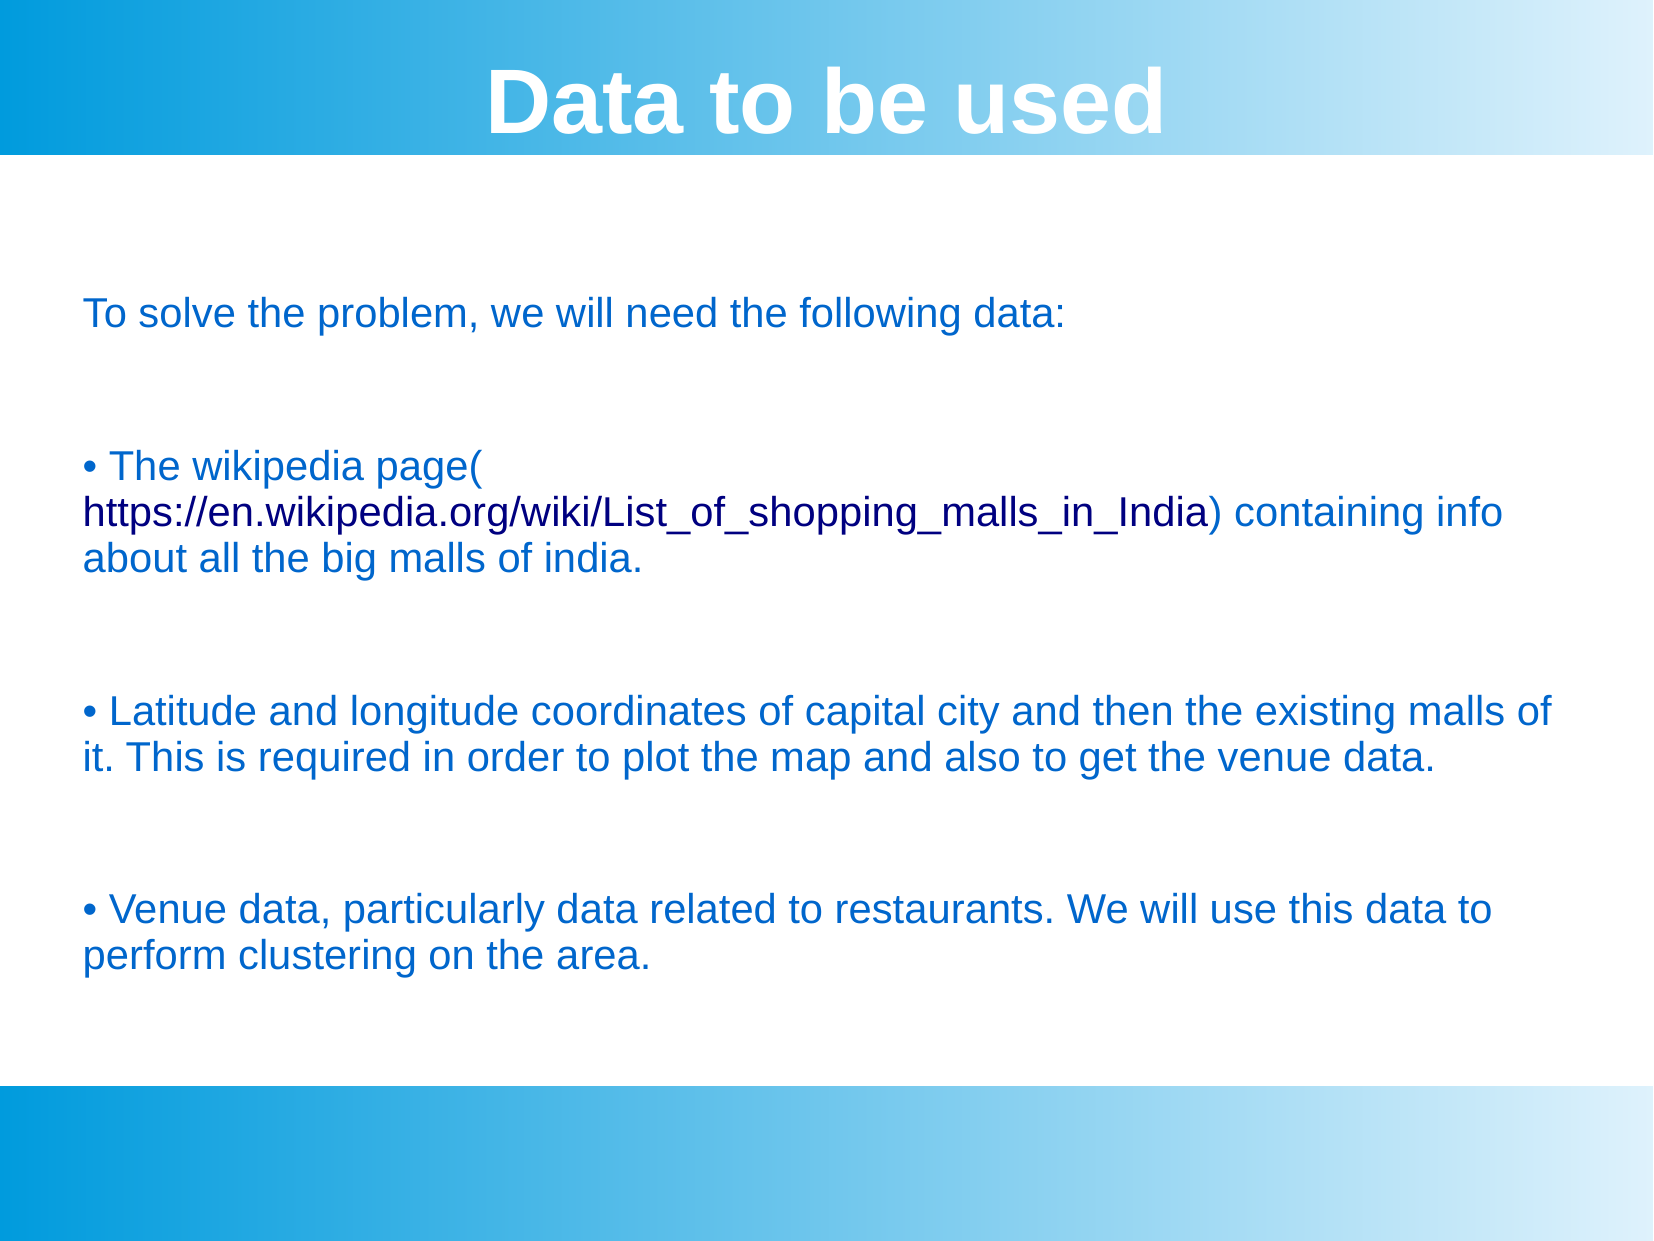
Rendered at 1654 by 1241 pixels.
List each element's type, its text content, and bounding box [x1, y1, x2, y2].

list To solve the problem, we will need the following data: • The wikipedia page(https://en.wikipedia.org/wiki/List_of_shopping_malls_in_India) containing info about all the big malls of india. • Latitude and longitude coordinates of capital city and then the existing malls of it. This is required in order to plot the map and also to get the venue data. • Venue data, particularly data related to restaurants. We will use this data to perform clustering on the area. [82, 290, 1571, 1010]
title Data to be used [82, 49, 1571, 155]
